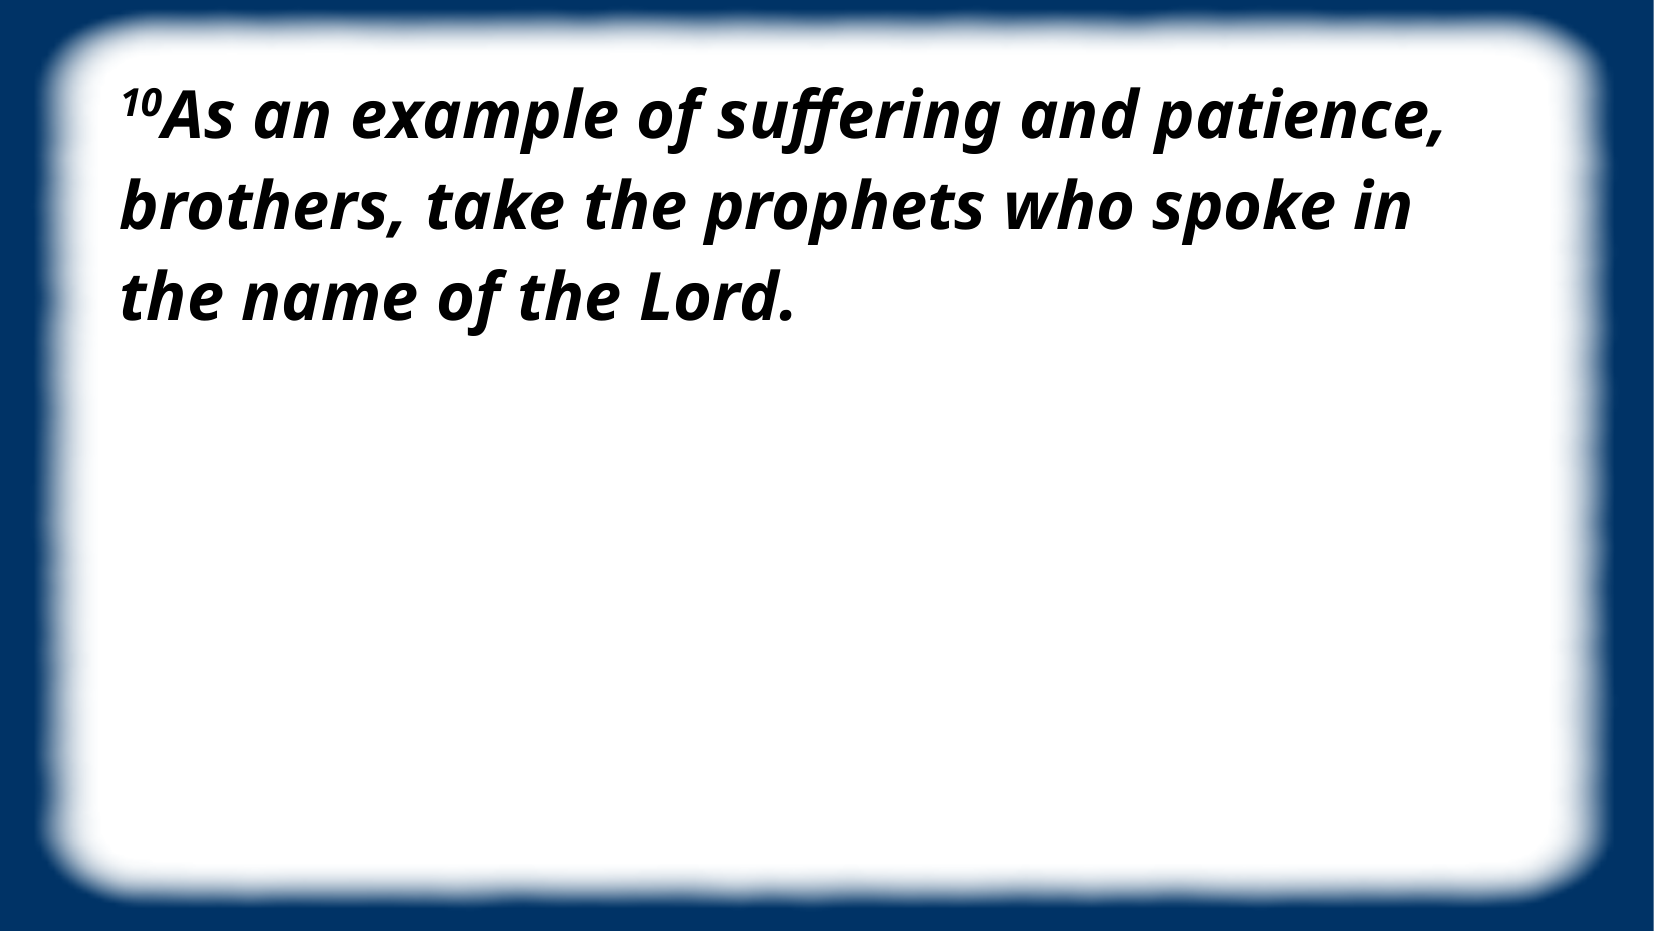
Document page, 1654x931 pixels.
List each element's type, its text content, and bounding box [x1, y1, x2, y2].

text_box 10As an example of suffering and patience, brothers, take the prophets who spoke in the name of the Lord. [105, 60, 1546, 342]
picture [0, 0, 1654, 931]
